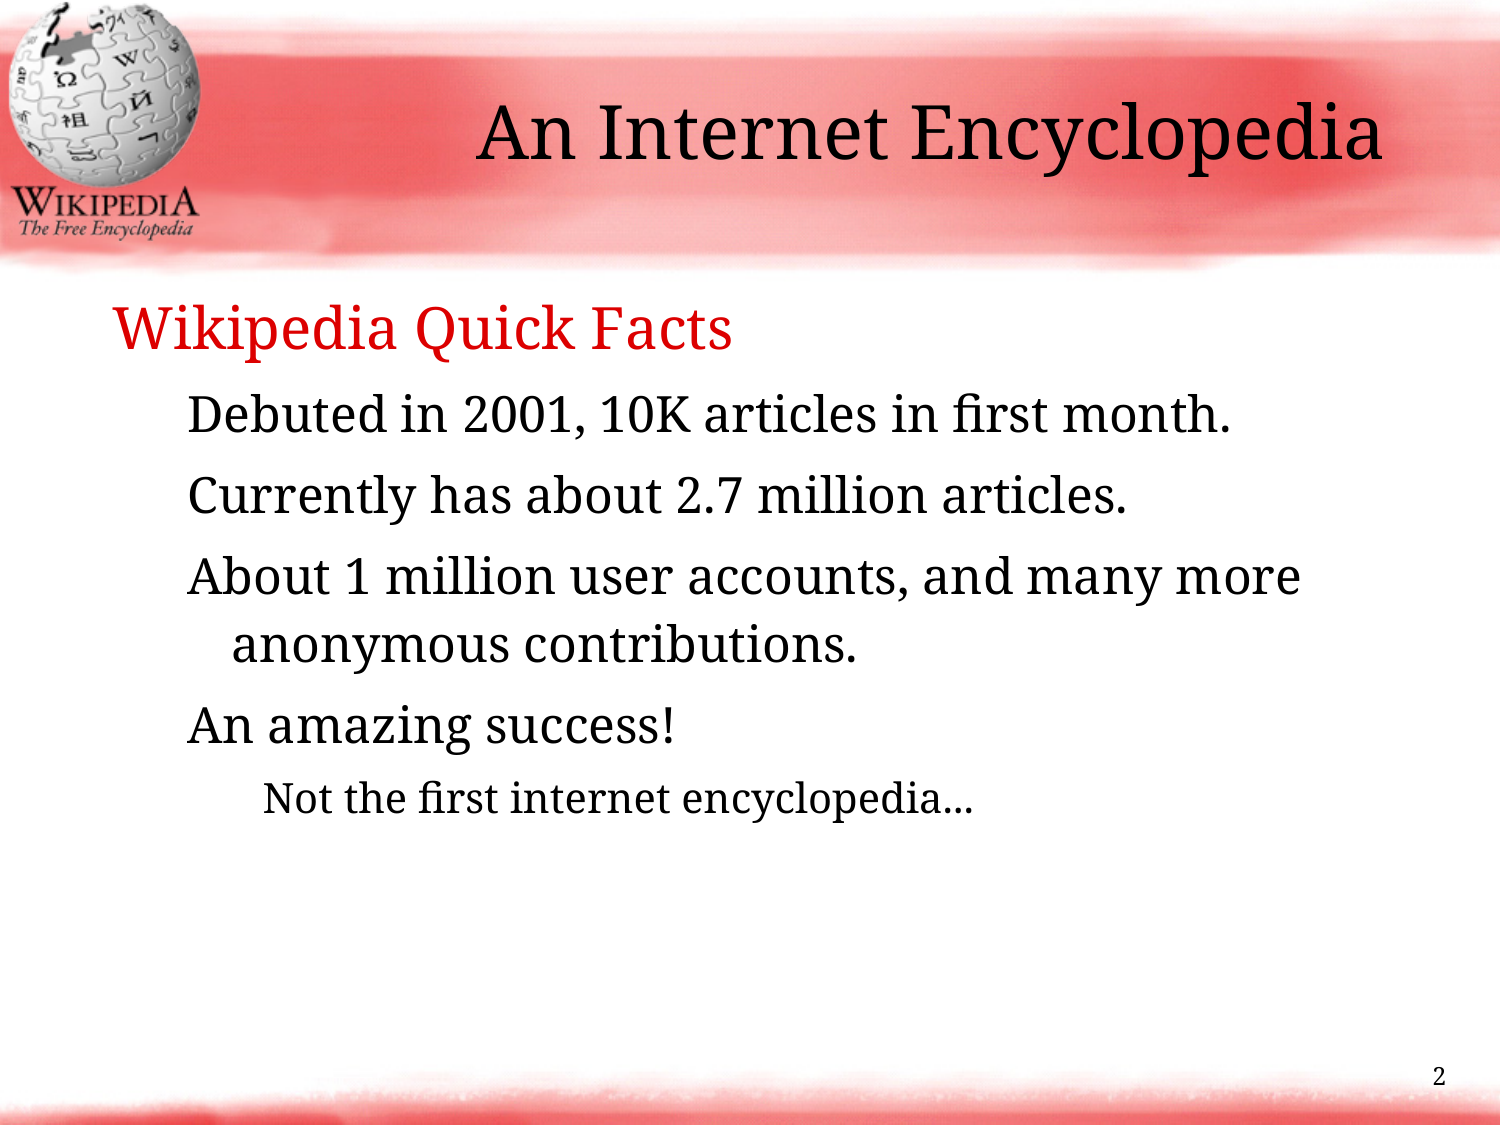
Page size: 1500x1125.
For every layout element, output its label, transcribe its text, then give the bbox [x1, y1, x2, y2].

list Wikipedia Quick Facts Debuted in 2001, 10K articles in first month. Currently has about 2.7 million articles. About 1 million user accounts, and many more anonymous contributions. An amazing success! Not the first internet encyclopedia... [112, 287, 1387, 1035]
title An Internet Encyclopedia [112, 44, 1387, 217]
picture [0, 0, 1500, 1125]
